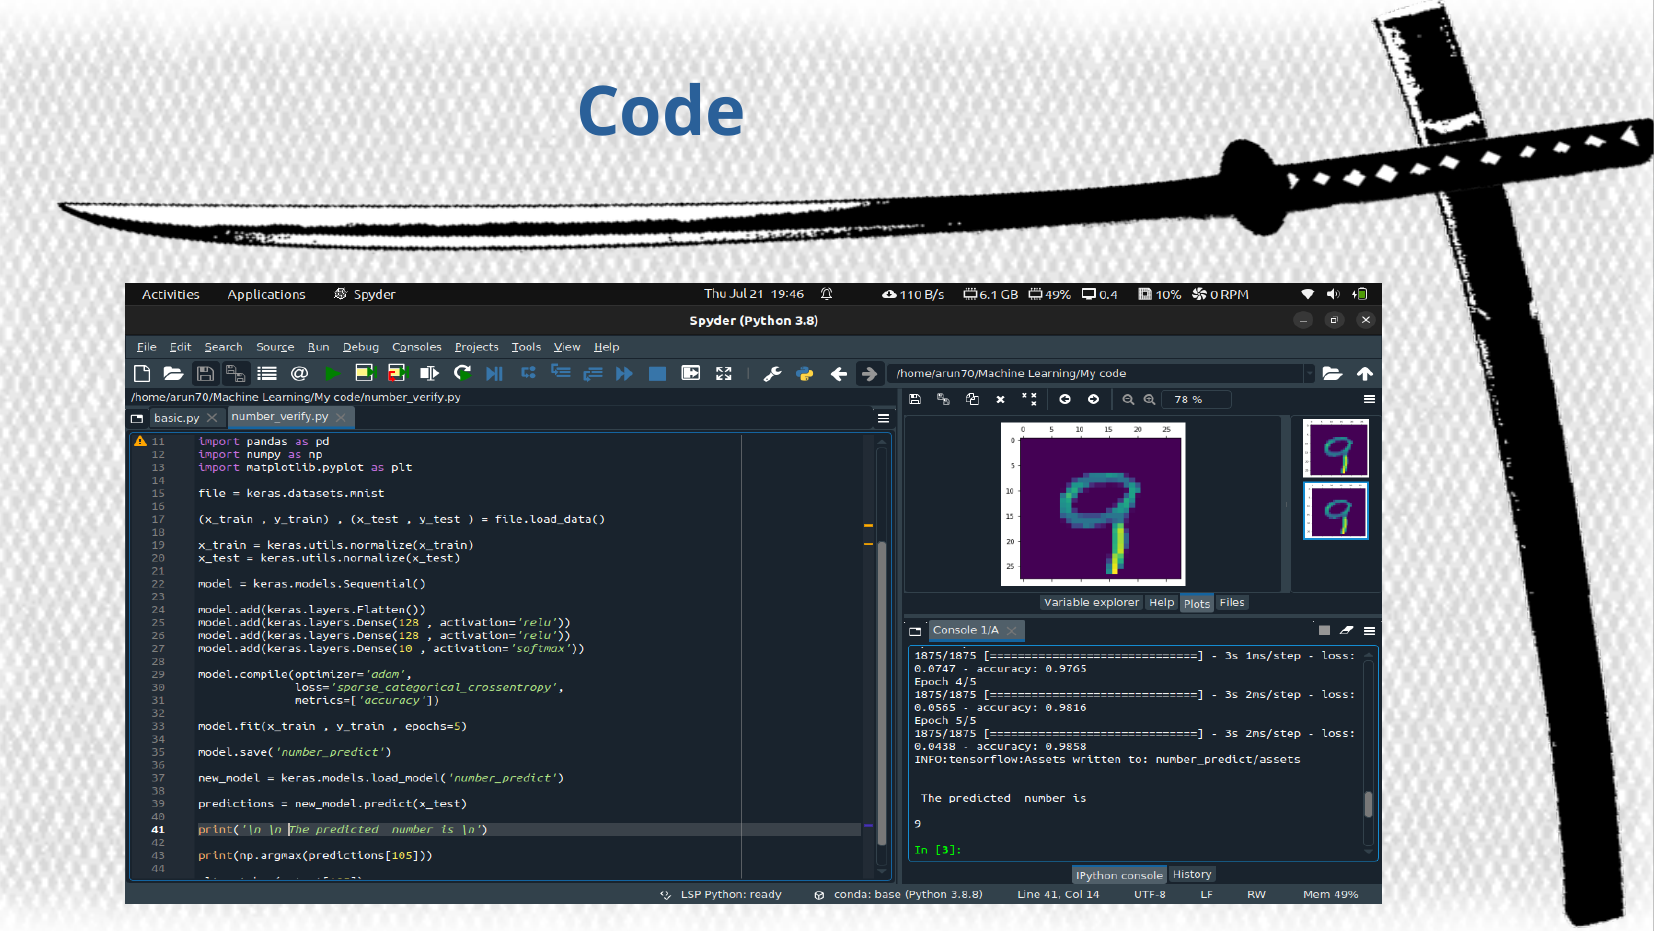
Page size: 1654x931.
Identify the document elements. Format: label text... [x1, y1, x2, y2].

picture [0, 0, 1654, 931]
picture [1419, 0, 1654, 100]
title Code [58, 39, 1264, 178]
